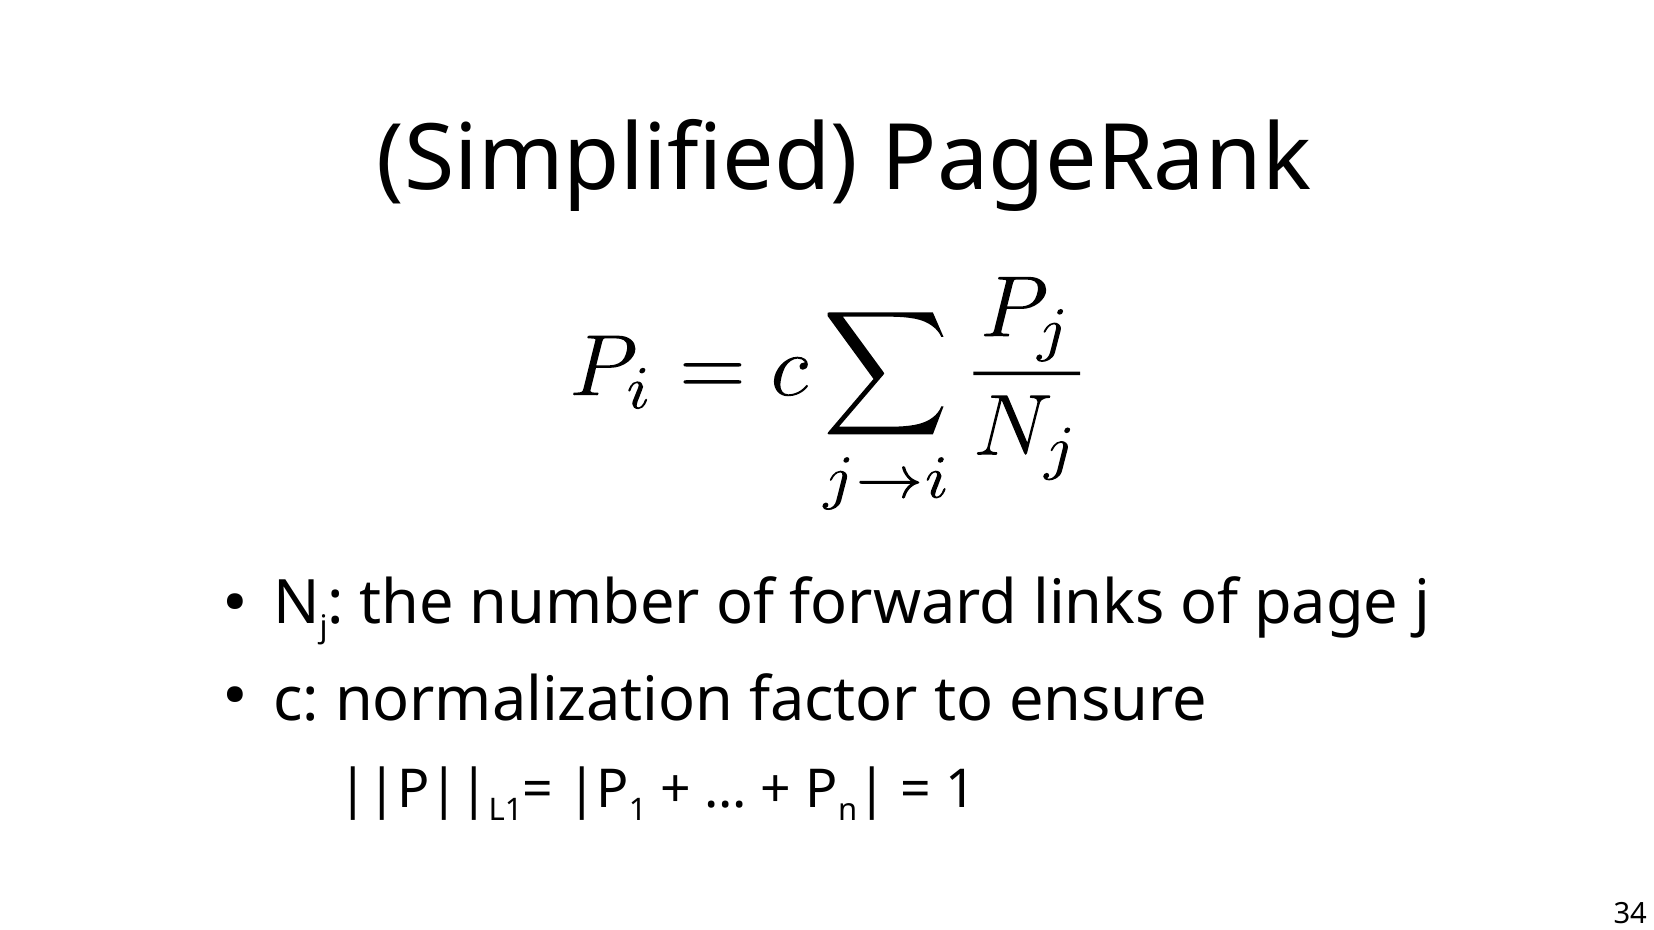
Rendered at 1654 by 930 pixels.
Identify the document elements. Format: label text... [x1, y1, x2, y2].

text_box [569, 276, 1081, 511]
list Nj: the number of forward links of page j c: normalization factor to ensure ||P||L1= |P1 + … + Pn| = 1 [192, 555, 1544, 886]
title (Simplified) PageRank [82, 49, 1571, 257]
